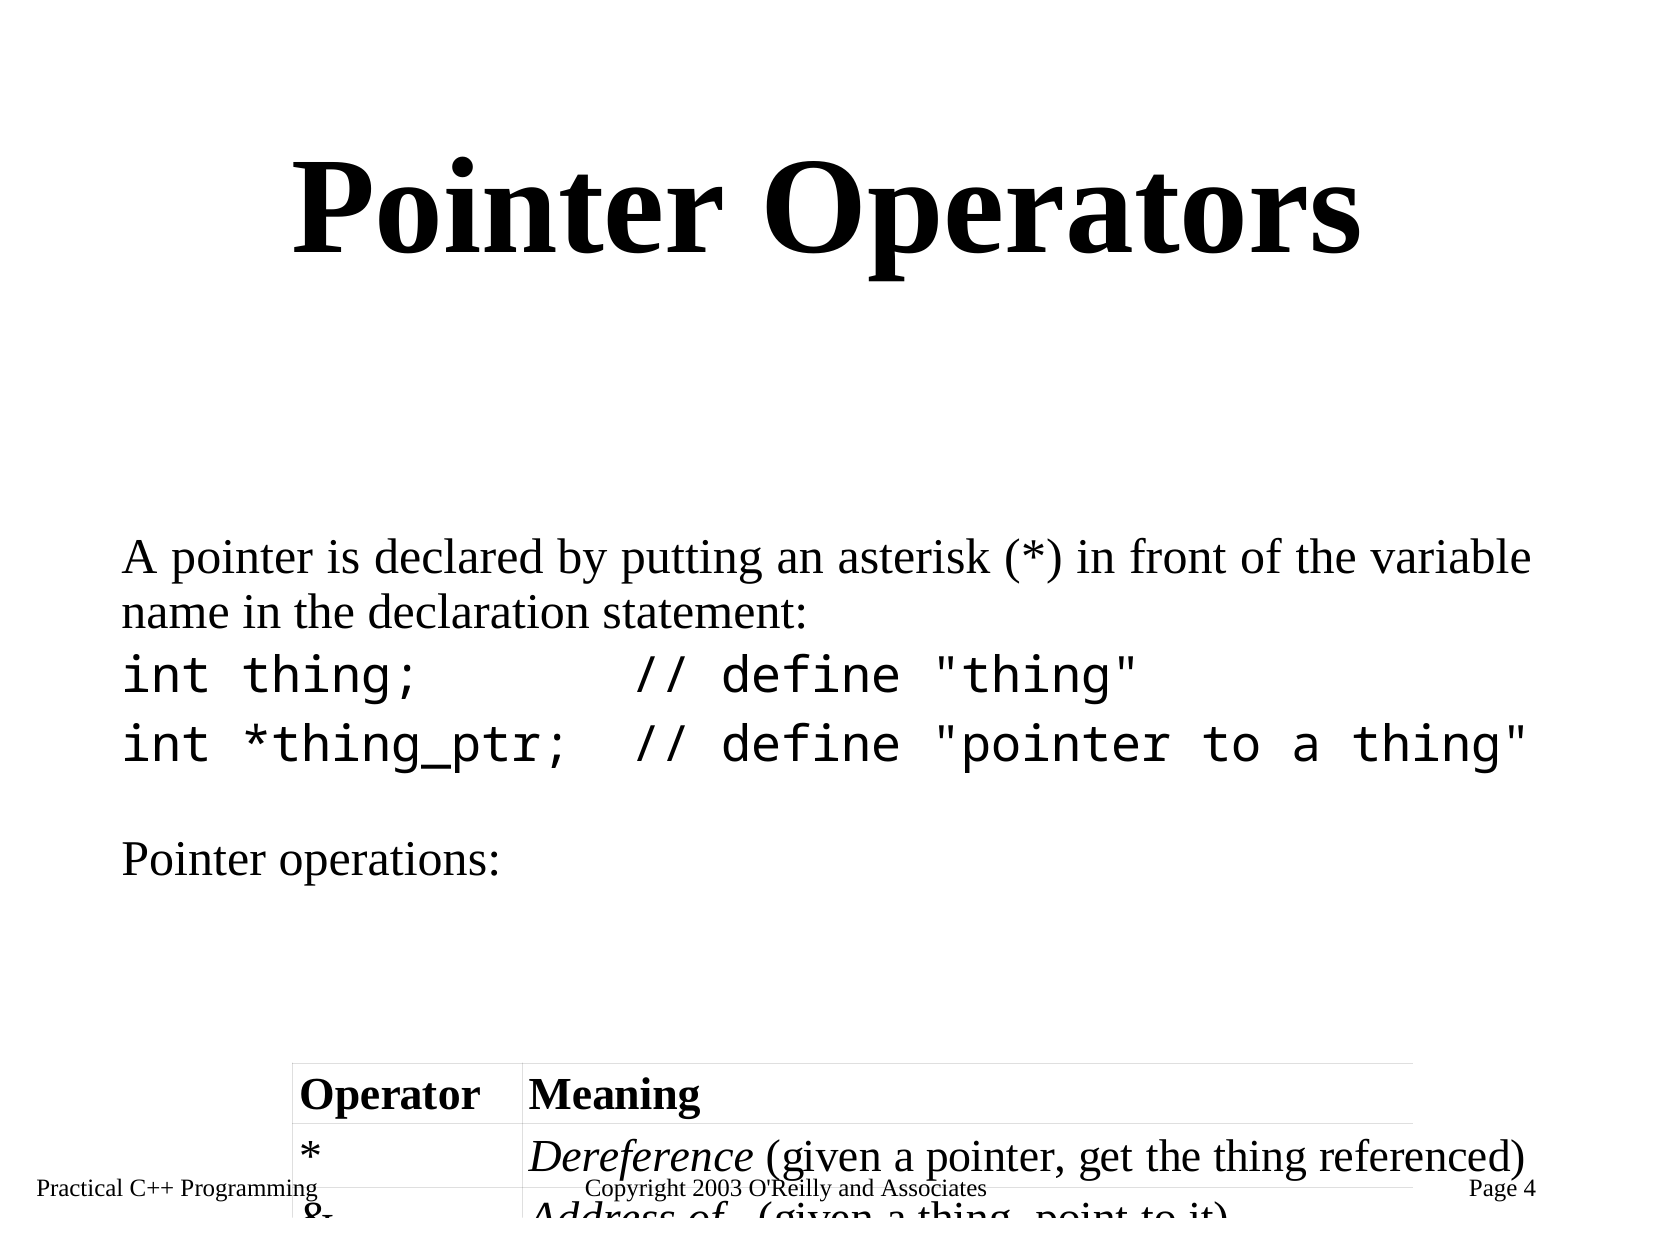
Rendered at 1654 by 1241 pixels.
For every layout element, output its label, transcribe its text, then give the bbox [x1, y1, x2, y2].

title Pointer Operators [121, 102, 1534, 311]
chart [173, 944, 1635, 1218]
subtitle A pointer is declared by putting an asterisk (*) in front of the variable name in the declaration statement: int thing; // define "thing" int *thing_ptr; // define "pointer to a thing" Pointer operations: [121, 344, 1534, 1127]
